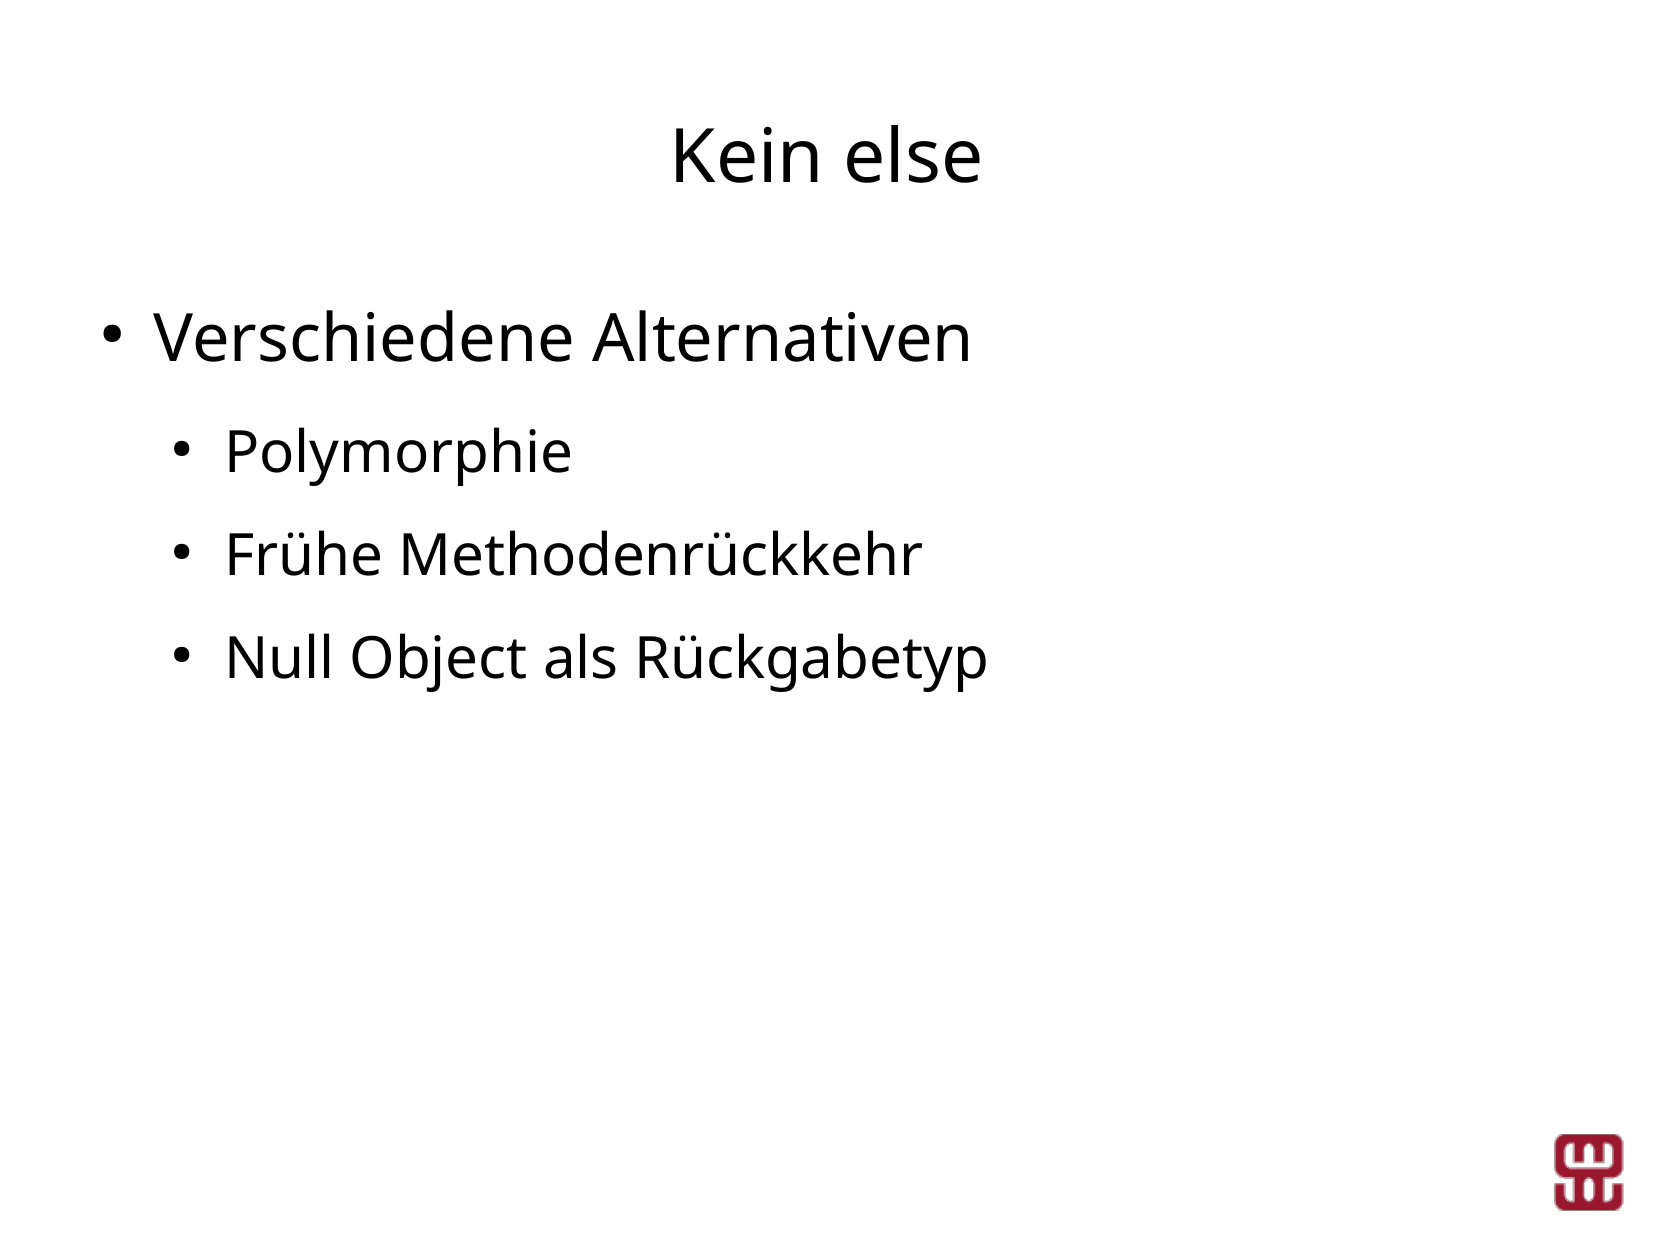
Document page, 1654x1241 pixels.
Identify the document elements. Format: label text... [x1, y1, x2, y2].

list Verschiedene Alternativen Polymorphie Frühe Methodenrückkehr Null Object als Rückgabetyp [82, 290, 1571, 1094]
title Kein else [82, 56, 1571, 250]
picture [1553, 1133, 1625, 1214]
